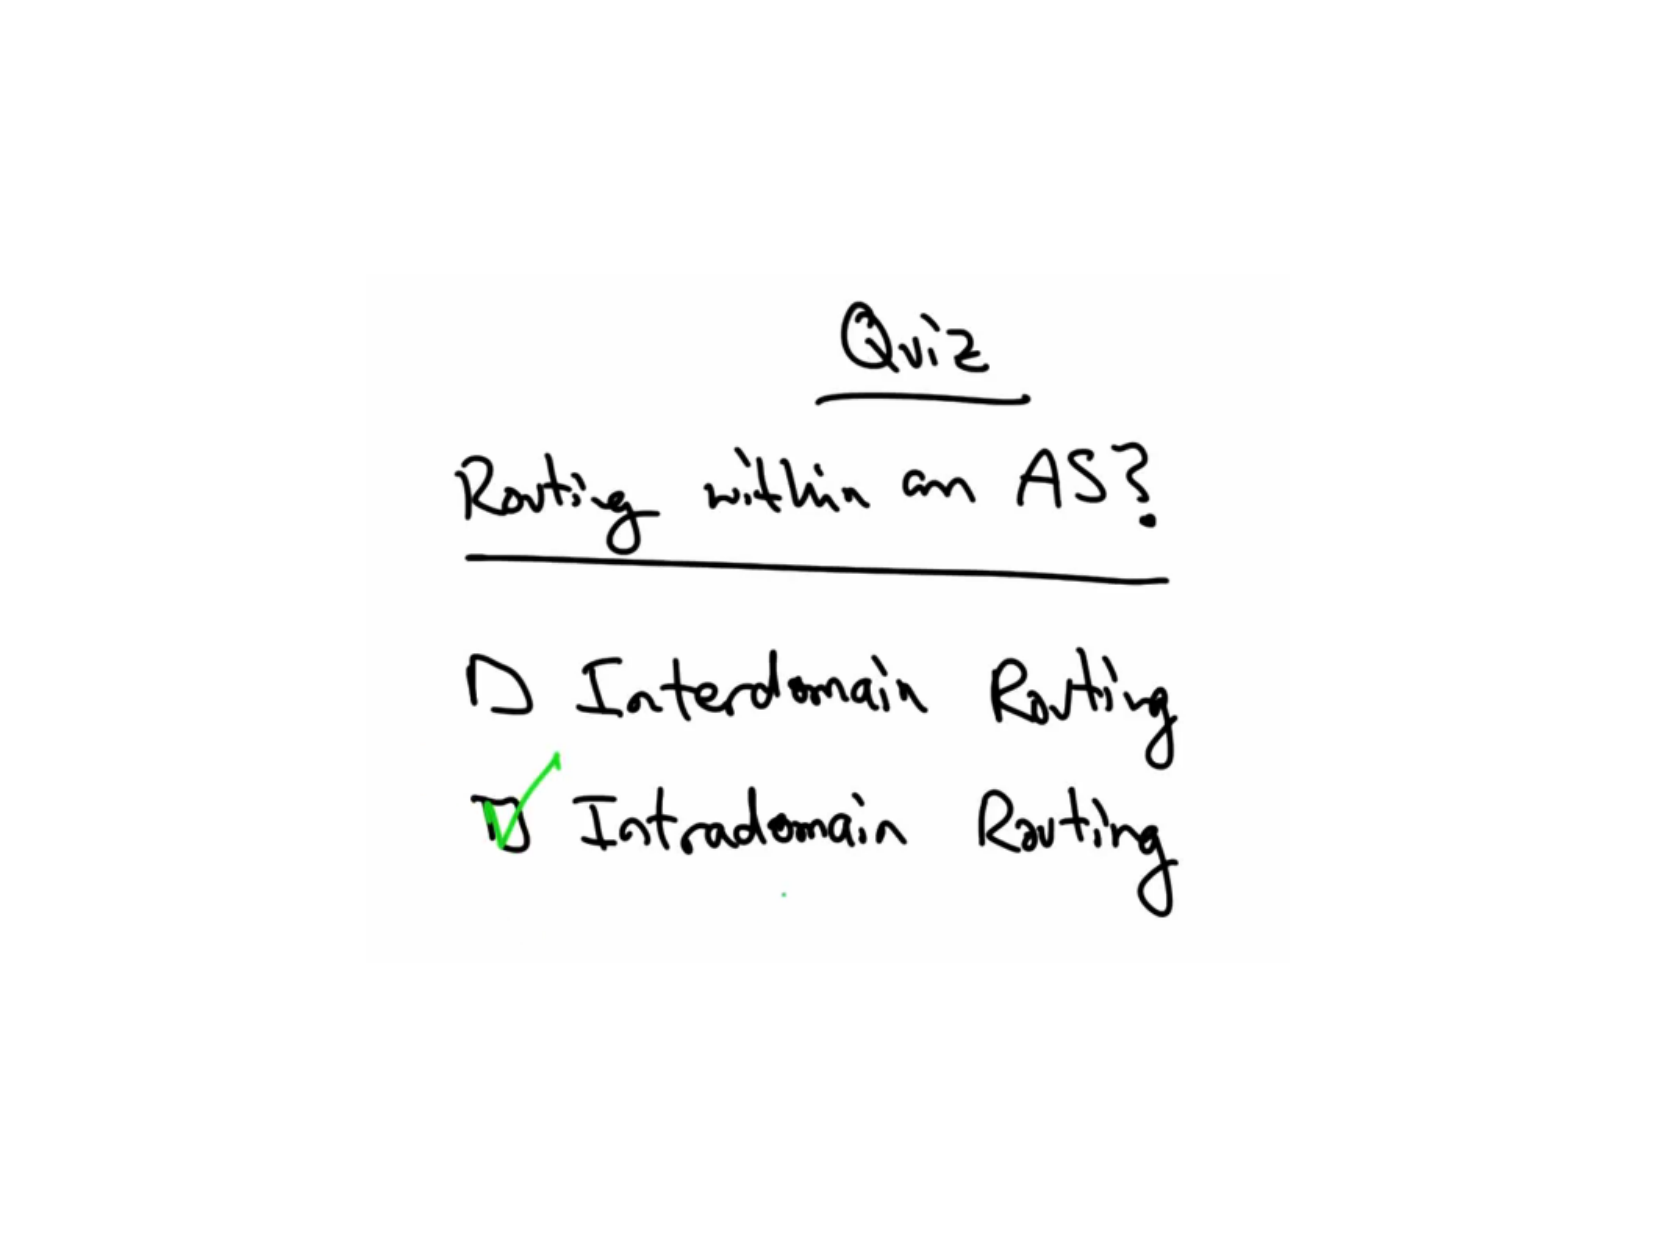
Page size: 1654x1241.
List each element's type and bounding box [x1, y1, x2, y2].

picture [366, 274, 1290, 964]
